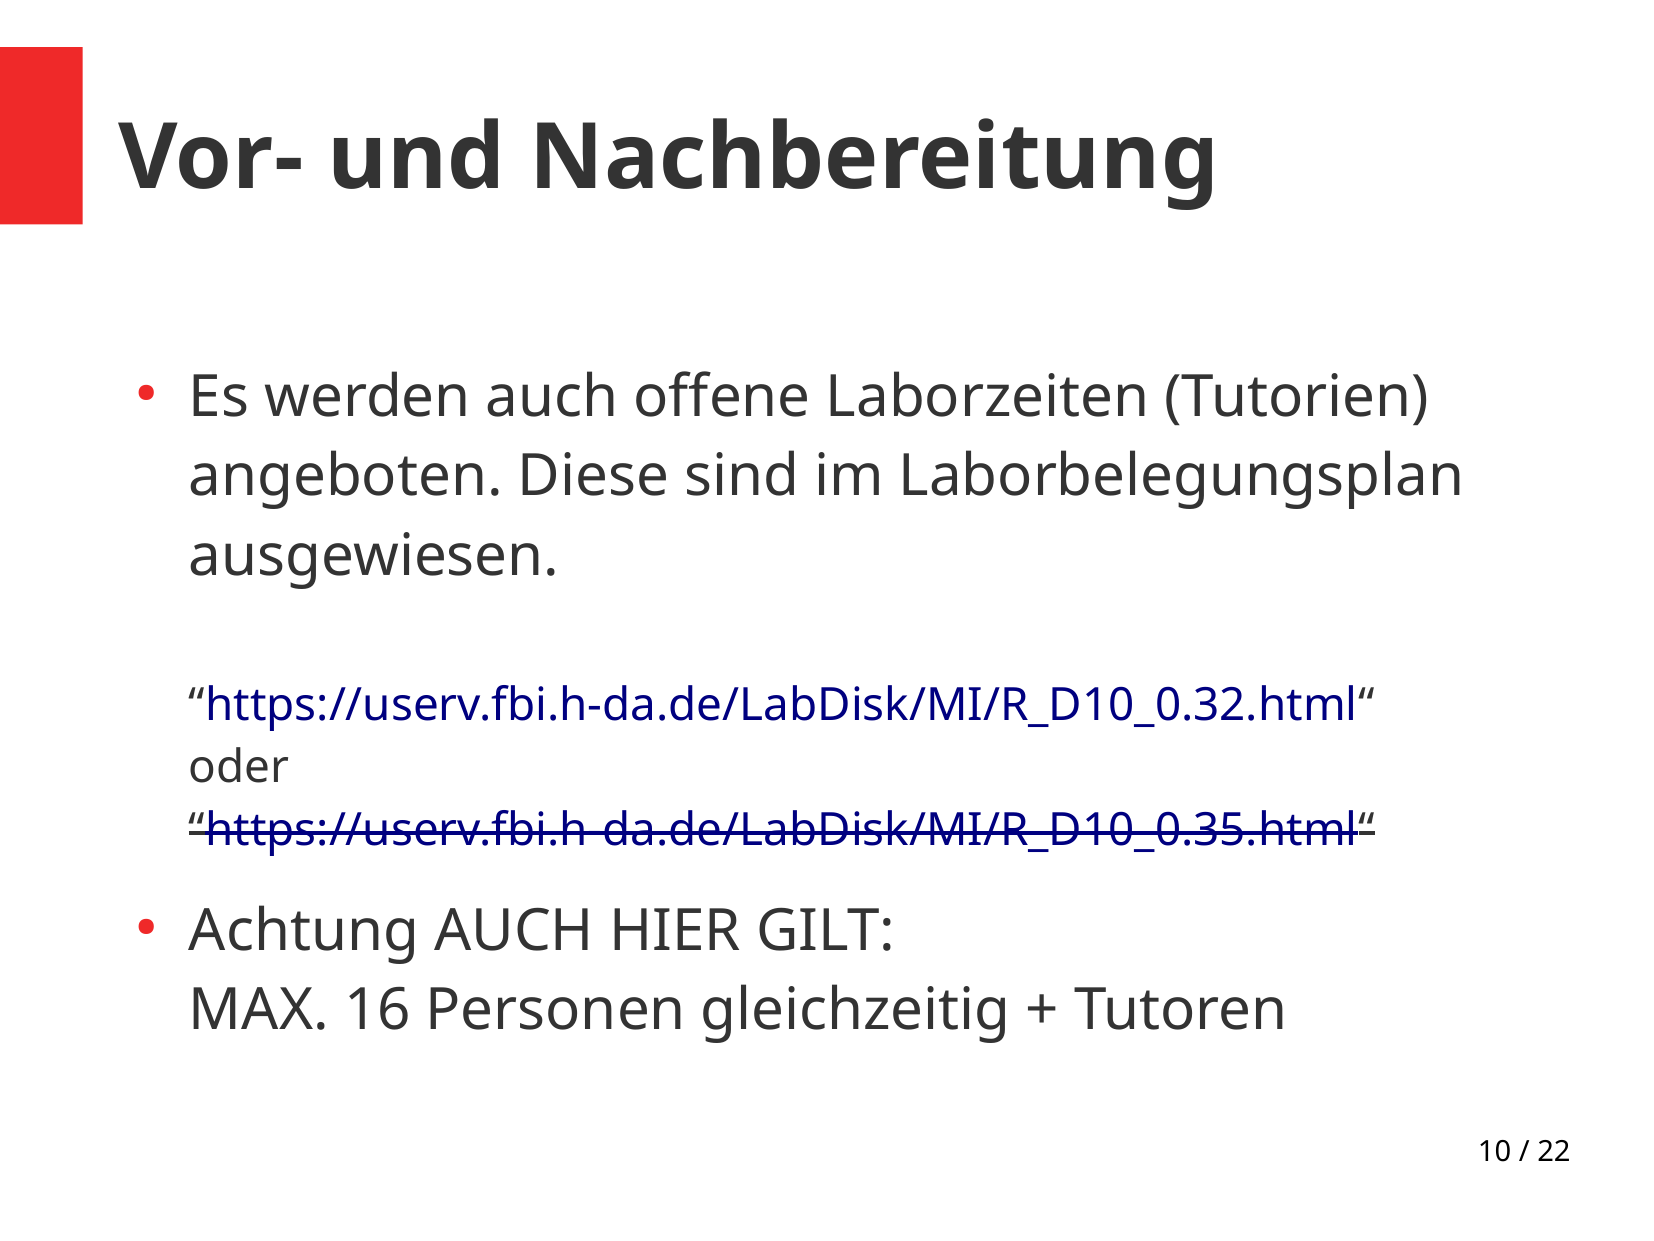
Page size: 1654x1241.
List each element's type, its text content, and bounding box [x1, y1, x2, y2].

title Vor- und Nachbereitung [118, 49, 1571, 257]
list Es werden auch offene Laborzeiten (Tutorien) angeboten. Diese sind im Laborbelegungsplan ausgewiesen. “https://userv.fbi.h-da.de/LabDisk/MI/R_D10_0.32.html“ oder “https://userv.fbi.h-da.de/LabDisk/MI/R_D10_0.35.html“ Achtung AUCH HIER GILT: MAX. 16 Personen gleichzeitig + Tutoren [118, 354, 1536, 1074]
